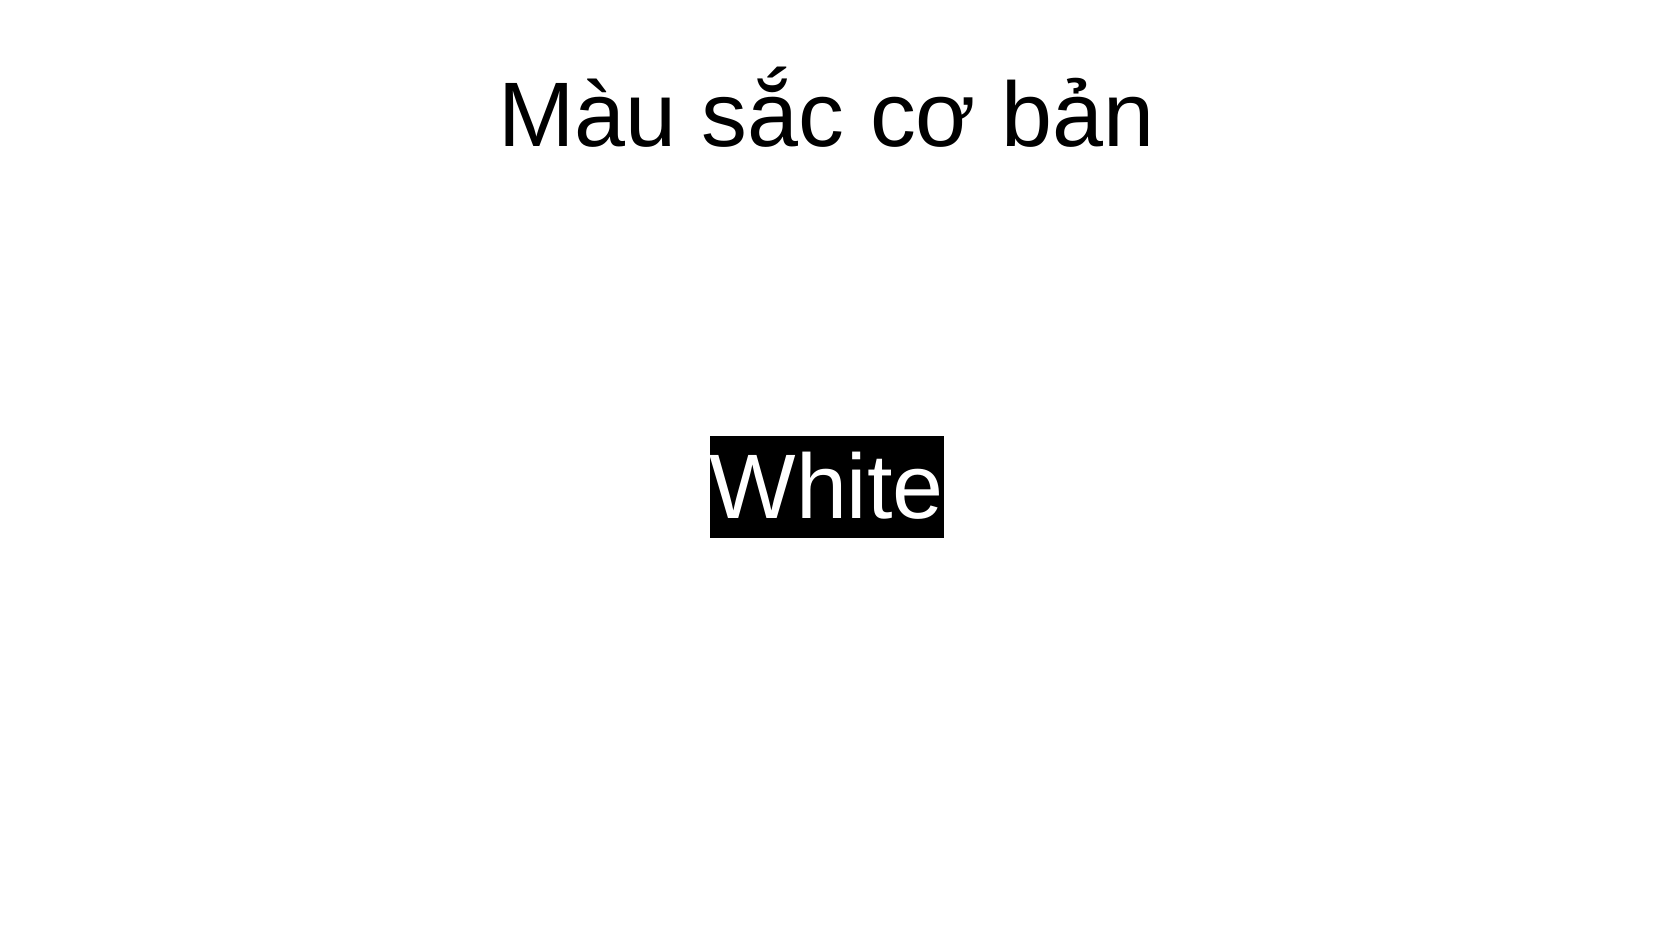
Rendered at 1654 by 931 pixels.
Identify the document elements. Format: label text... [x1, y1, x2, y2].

subtitle White [82, 217, 1571, 758]
title Màu sắc cơ bản [82, 37, 1571, 193]
